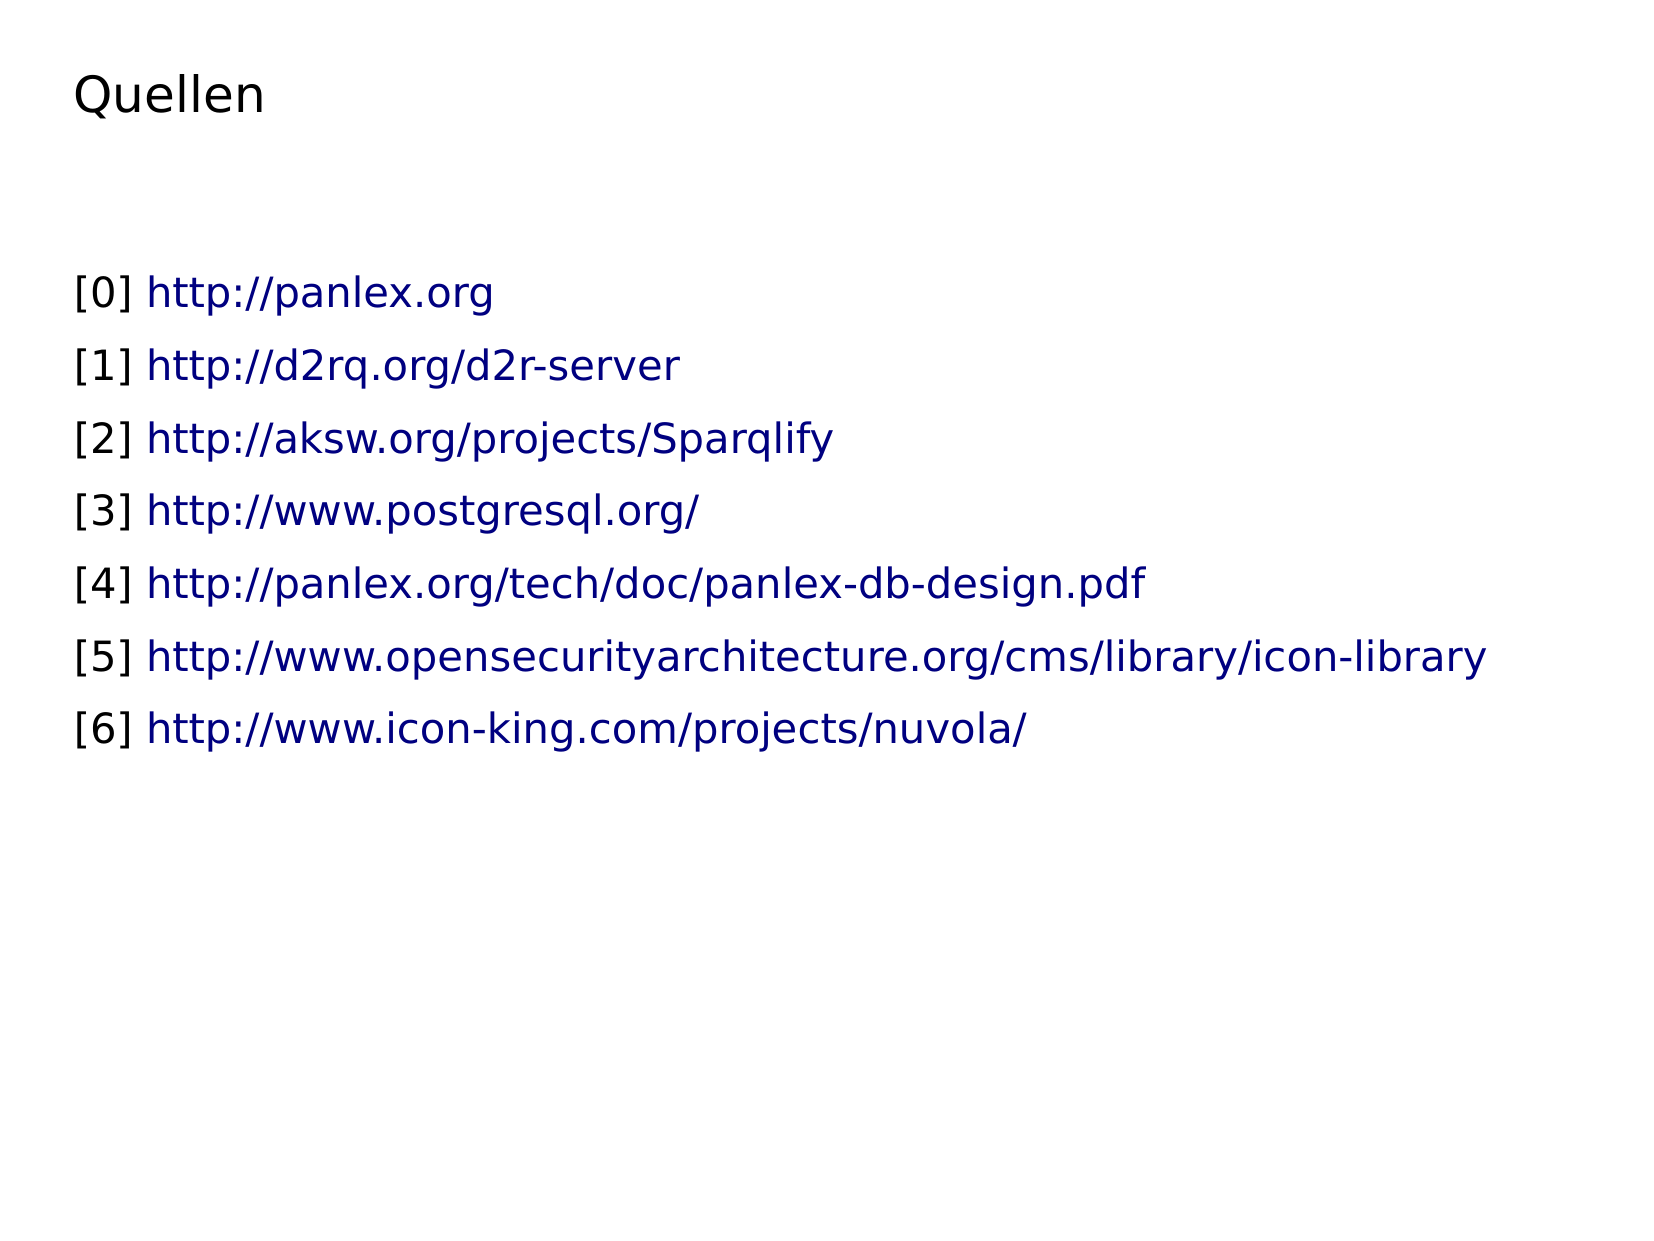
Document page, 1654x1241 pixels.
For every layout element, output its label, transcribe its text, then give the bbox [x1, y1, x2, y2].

text_box [0] http://panlex.org [1] http://d2rq.org/d2r-server [2] http://aksw.org/projects/Sparqlify [3] http://www.postgresql.org/ [4] http://panlex.org/tech/doc/panlex-db-design.pdf [5] http://www.opensecurityarchitecture.org/cms/library/icon-library [6] http://www.icon-king.com/projects/nuvola/ [59, 188, 1583, 762]
text_box Quellen [59, 59, 1583, 133]
